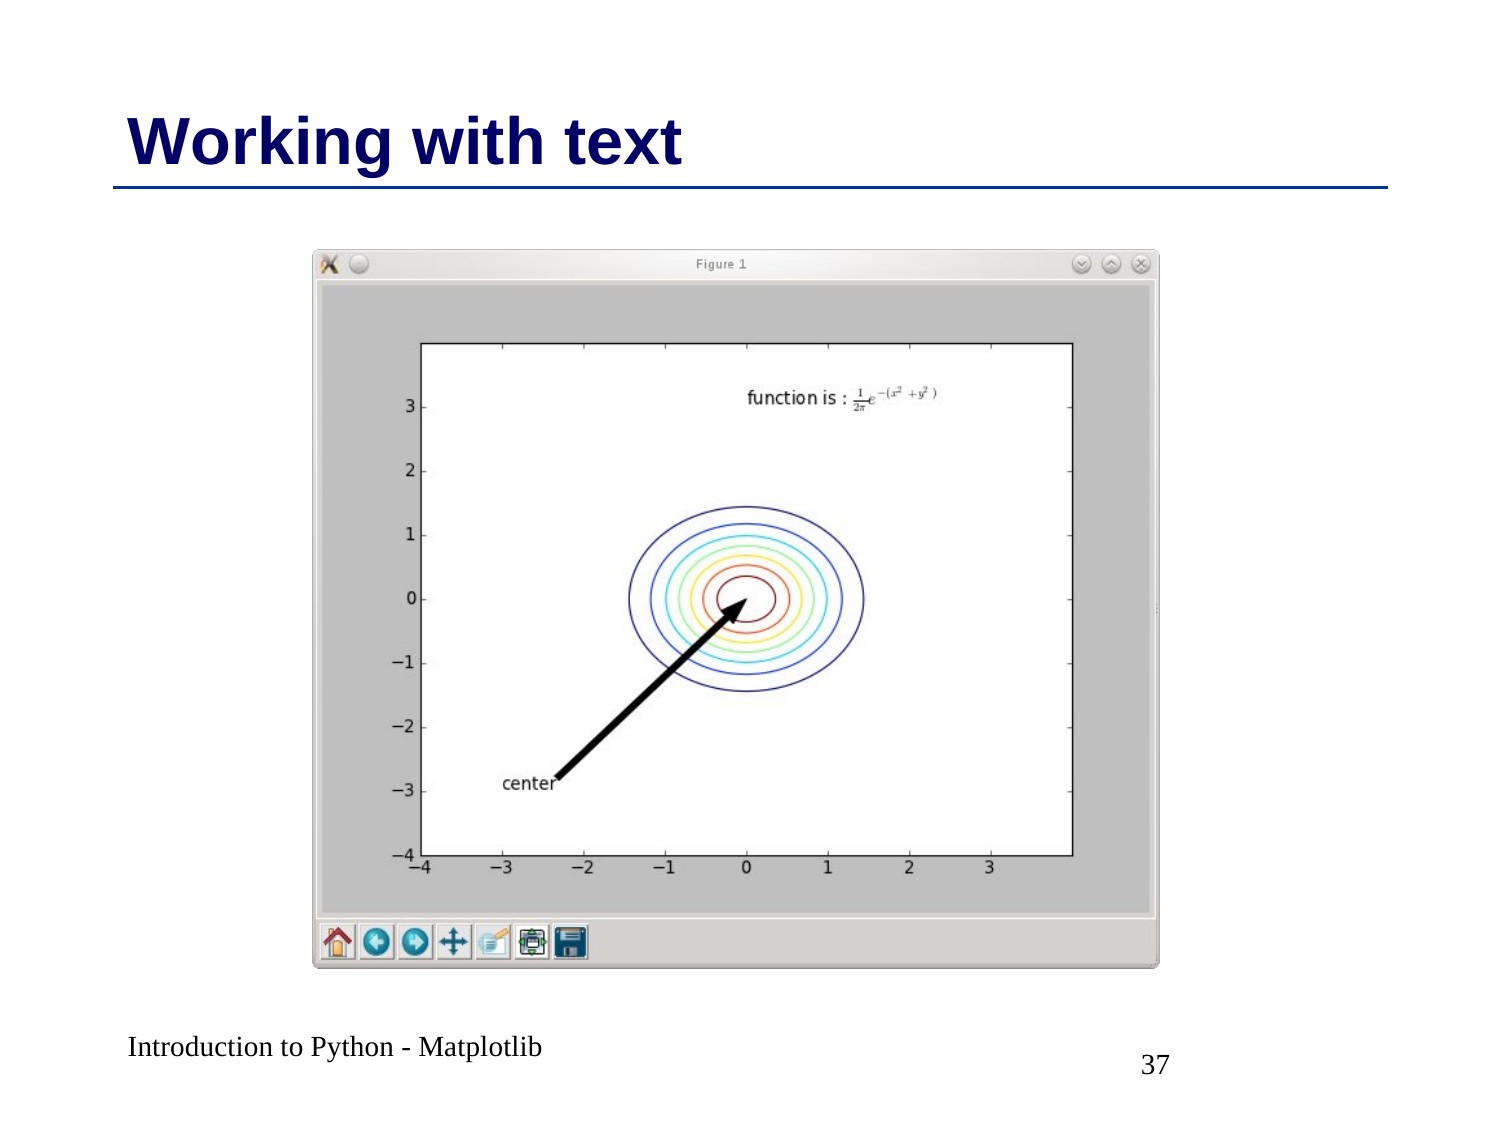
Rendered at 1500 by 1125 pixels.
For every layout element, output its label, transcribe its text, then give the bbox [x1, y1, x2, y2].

picture [312, 249, 1160, 969]
title Working with text [112, 89, 1388, 186]
text_box Introduction to Python - Matplotlib [112, 1025, 501, 1101]
text_box <number> [1074, 1025, 1388, 1101]
